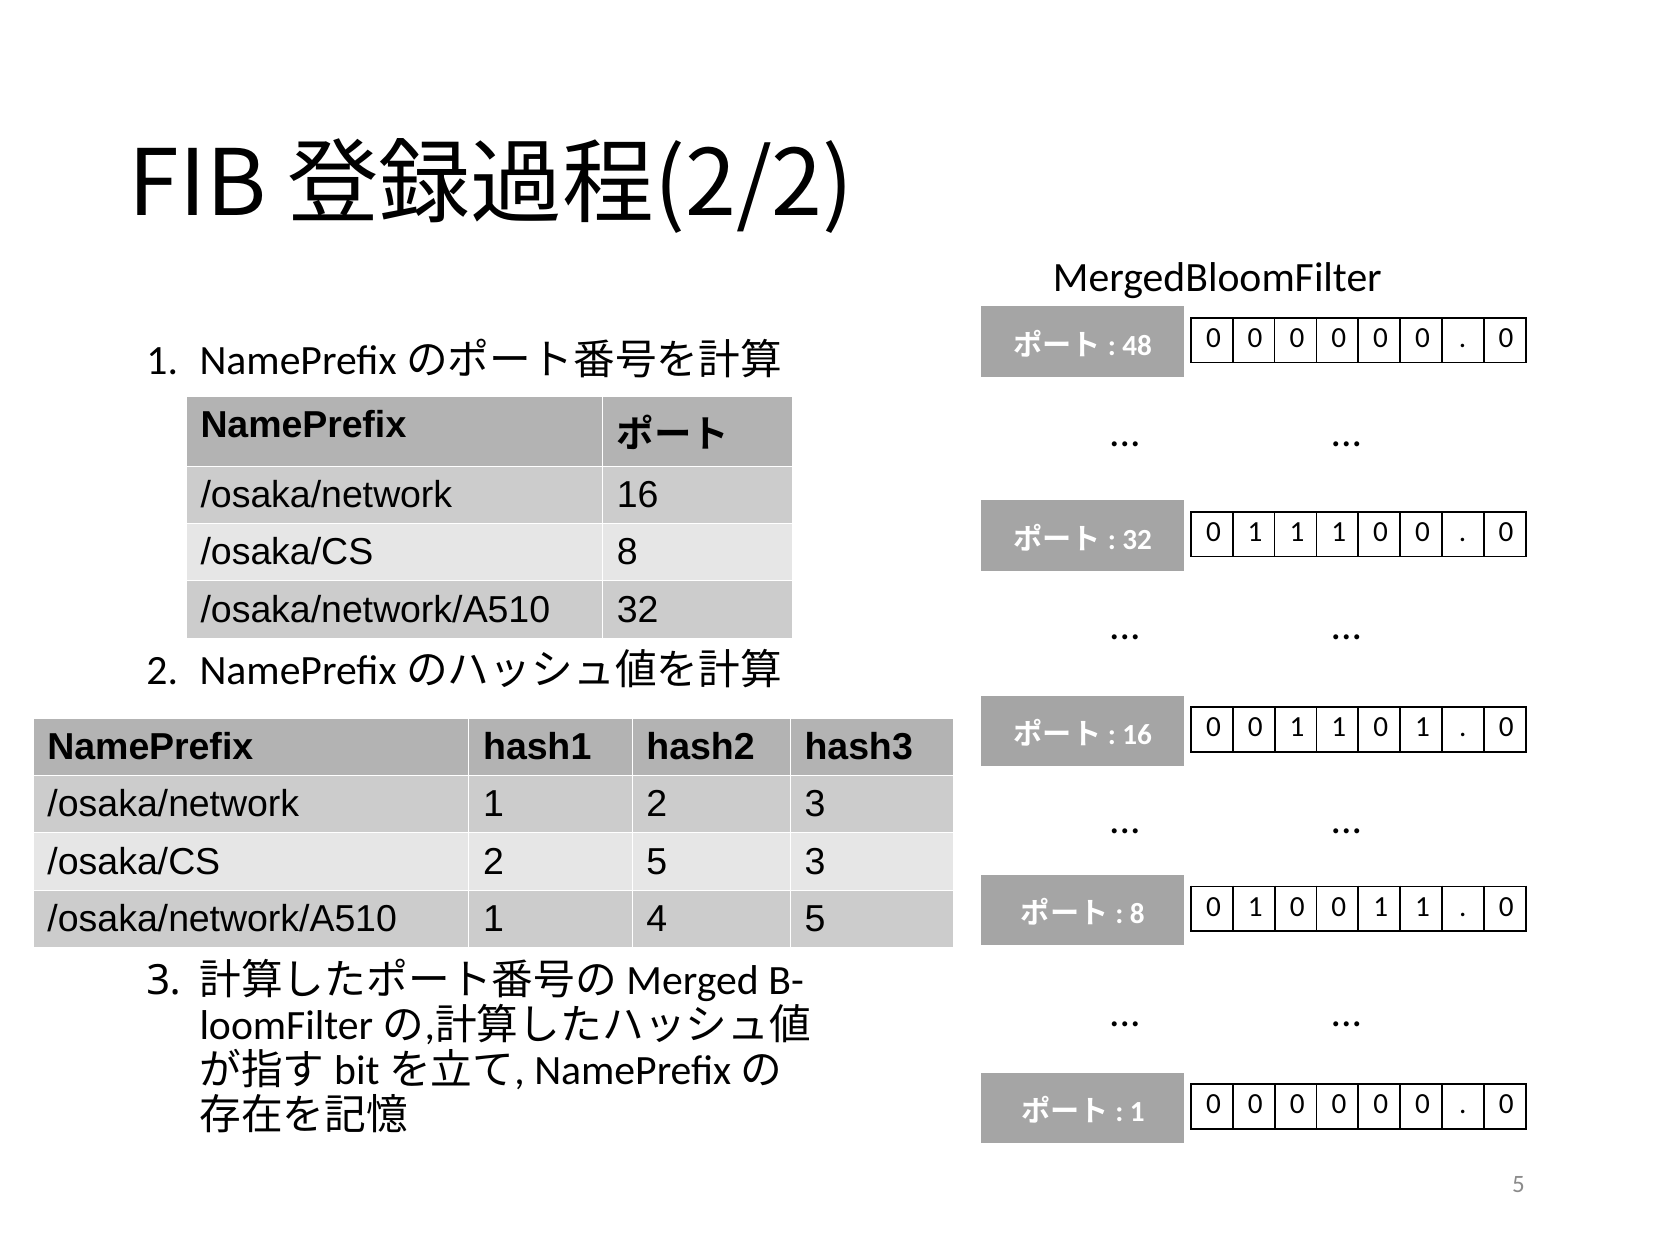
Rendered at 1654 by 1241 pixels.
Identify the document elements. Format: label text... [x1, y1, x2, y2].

table_cell 5 [633, 833, 790, 890]
table_cell /osaka/CS [34, 833, 468, 890]
table_header 0 [1359, 513, 1399, 556]
table_header 0 [1276, 887, 1316, 930]
table_header 0 [1317, 319, 1357, 362]
table_header 0 [1359, 708, 1399, 751]
table_header 0 [1401, 1085, 1441, 1128]
table_header 0 [1234, 708, 1274, 751]
table_header 1 [1317, 513, 1357, 556]
table_cell 2 [633, 776, 790, 832]
table_cell 5 [791, 891, 953, 947]
table_header hash2 [633, 719, 790, 775]
table_header 0 [1485, 1085, 1525, 1128]
table_header 0 [1401, 319, 1441, 362]
title FIB 登録過程(2/2) [113, 65, 1540, 306]
table_header 0 [1276, 1085, 1316, 1128]
table_header 1 [1401, 887, 1441, 930]
table_header 0 [1234, 319, 1274, 362]
table_header ポート : 16 [981, 696, 1184, 766]
table_cell 4 [633, 891, 790, 947]
table_header 0 [1192, 513, 1232, 556]
table_header 0 [1275, 319, 1316, 362]
table_cell /osaka/CS [187, 524, 602, 580]
table_header ポート : 8 [981, 875, 1184, 945]
list MergedBloomFilter ... ... ... ... ... ... ... ... [881, 248, 1595, 343]
table_header 0 [1359, 319, 1399, 362]
table_cell 3 [791, 776, 953, 832]
table_header hash1 [469, 719, 632, 775]
table_header . [1443, 887, 1483, 930]
table_cell /osaka/network [187, 467, 602, 523]
table_header 1 [1234, 887, 1274, 930]
table_cell 1 [469, 776, 632, 832]
table_header 0 [1401, 513, 1441, 556]
table_header 0 [1192, 1085, 1232, 1128]
table_header 0 [1485, 513, 1525, 556]
list NamePrefix のポート番号を計算 NamePrefix のハッシュ値を計算 計算したポート番号の Merged B-loomFilter の,計算したハッシュ値が指す bit を立て, NamePrefix の存在を記憶 [113, 330, 827, 718]
table_header 0 [1192, 319, 1232, 362]
table_header 0 [1192, 887, 1232, 930]
table_cell /osaka/network/A510 [34, 891, 468, 947]
table_header 0 [1485, 887, 1525, 930]
list NamePrefix のポート番号を計算 NamePrefix のハッシュ値を計算 計算したポート番号の Merged B-loomFilter の,計算したハッシュ値が指す bit を立て, NamePrefix の存在を記憶 [113, 948, 827, 1118]
table_header 1 [1317, 708, 1357, 751]
table_header ポート : 1 [981, 1073, 1184, 1143]
table_header 1 [1359, 887, 1399, 930]
table_cell /osaka/network/A510 [187, 581, 602, 638]
table_header 0 [1234, 1085, 1274, 1128]
table_header 0 [1485, 708, 1525, 751]
table_cell 32 [603, 581, 792, 638]
table_header 0 [1485, 319, 1525, 362]
table_cell 2 [469, 833, 632, 890]
table_header NamePrefix [187, 397, 602, 466]
table_cell 16 [603, 467, 792, 523]
table_header 1 [1276, 708, 1316, 751]
table_cell 8 [603, 524, 792, 580]
table_header ポート : 48 [981, 306, 1184, 377]
table_cell /osaka/network [34, 776, 468, 832]
table_cell 3 [791, 833, 953, 890]
table_header . [1443, 513, 1483, 556]
table_header ポート : 32 [981, 500, 1184, 571]
table_header hash3 [791, 719, 953, 775]
table_header 0 [1359, 1085, 1399, 1128]
table_cell 1 [469, 891, 632, 947]
table_header 0 [1192, 708, 1232, 751]
slide_number <番号> [1167, 1149, 1540, 1216]
table_header . [1443, 319, 1483, 362]
table_header 1 [1275, 513, 1316, 556]
table_header . [1443, 1085, 1483, 1128]
table_header 0 [1317, 887, 1357, 930]
table_header 1 [1234, 513, 1274, 556]
table_header 0 [1317, 1085, 1357, 1128]
table_header NamePrefix [34, 719, 468, 775]
table_header . [1443, 708, 1483, 751]
table_header ポート [603, 397, 792, 466]
table_header 1 [1401, 708, 1441, 751]
